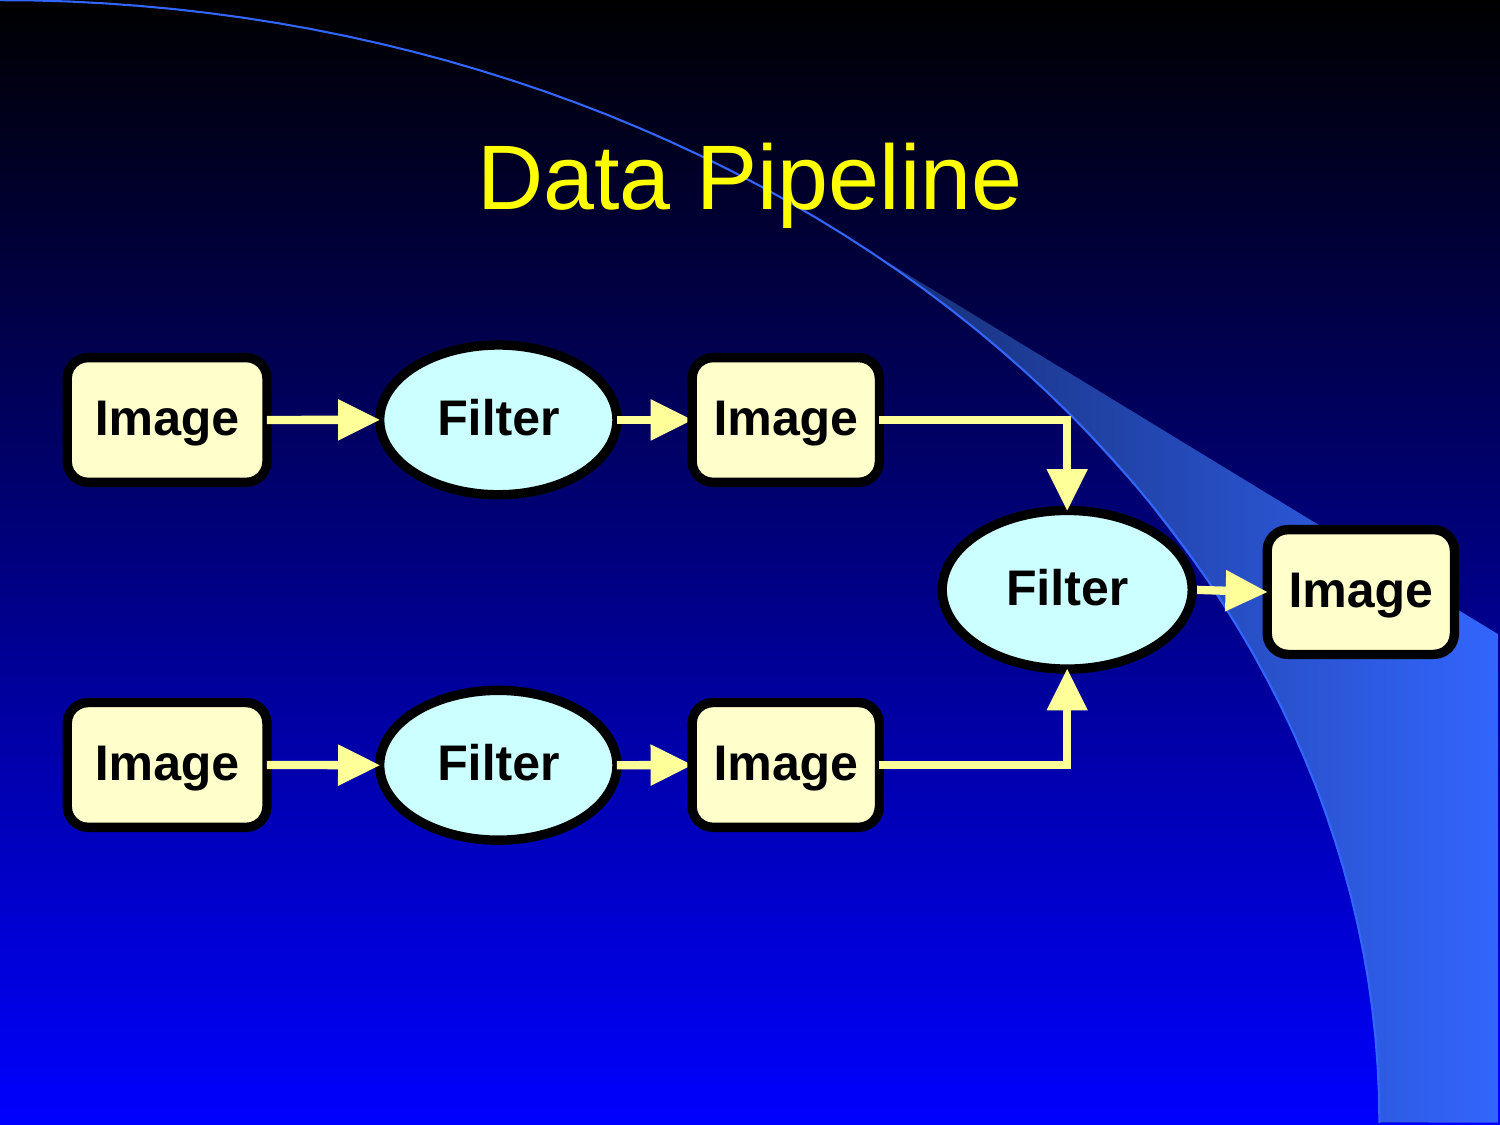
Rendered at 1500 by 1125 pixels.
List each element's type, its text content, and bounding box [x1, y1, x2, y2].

text_box Filter [991, 556, 1144, 624]
text_box Image [79, 731, 255, 799]
text_box Filter [422, 386, 575, 454]
text_box [67, 702, 267, 828]
text_box [692, 702, 880, 828]
title Data Pipeline [112, 87, 1388, 276]
text_box Image [79, 386, 255, 454]
text_box Image [698, 731, 874, 799]
text_box [692, 357, 880, 483]
text_box Image [1273, 558, 1448, 626]
text_box [379, 345, 617, 495]
text_box [942, 510, 1193, 670]
text_box [379, 690, 617, 841]
text_box [1267, 529, 1455, 655]
text_box [67, 357, 267, 483]
text_box Image [698, 386, 874, 454]
text_box Filter [422, 731, 575, 799]
